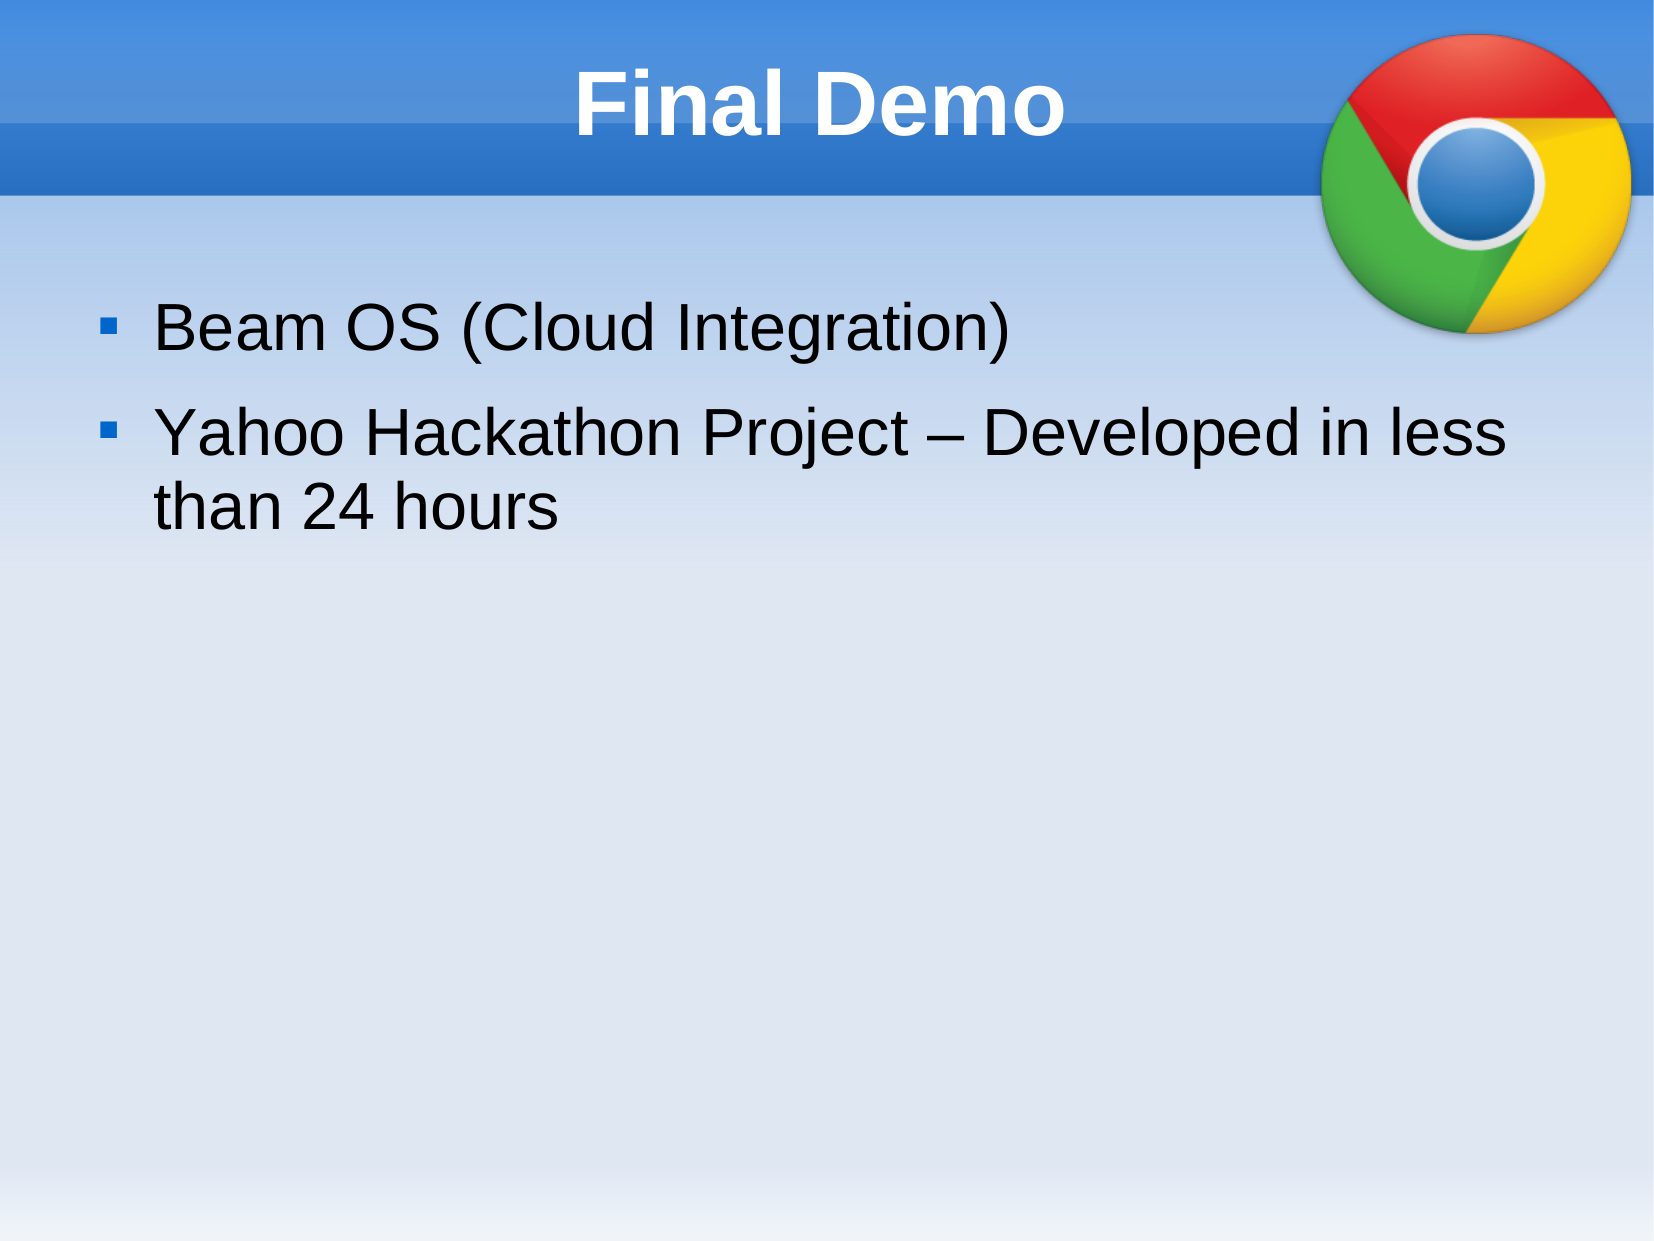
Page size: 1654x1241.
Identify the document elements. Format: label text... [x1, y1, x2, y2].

title Final Demo [76, 0, 1565, 208]
list Beam OS (Cloud Integration) Yahoo Hackathon Project – Developed in less than 24 hours [82, 290, 1571, 1109]
picture [0, 0, 1654, 1241]
